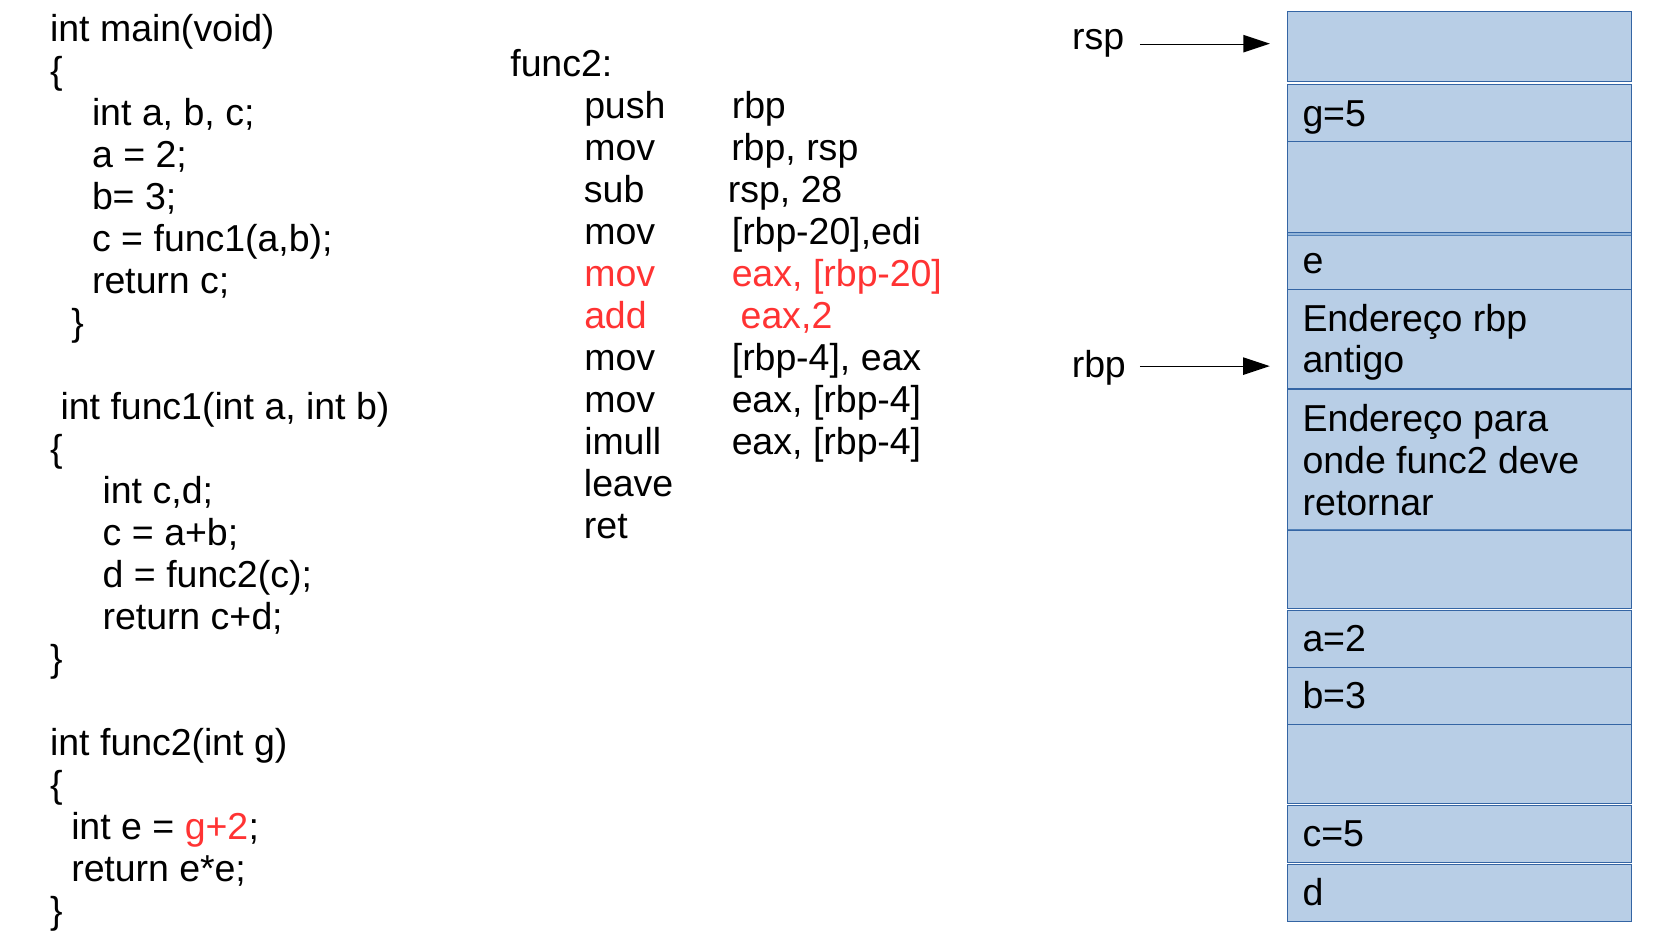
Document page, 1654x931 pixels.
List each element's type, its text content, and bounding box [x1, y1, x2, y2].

text_box [1287, 725, 1632, 804]
text_box rbp [1057, 335, 1141, 393]
text_box Endereço para onde func2 deve retornar [1287, 389, 1632, 531]
text_box g=5 [1287, 84, 1632, 142]
text_box e [1287, 232, 1632, 290]
text_box d [1287, 864, 1632, 922]
text_box c=5 [1287, 805, 1632, 863]
text_box [1287, 142, 1632, 232]
text_box rsp [1057, 8, 1139, 66]
text_box b=3 [1287, 668, 1632, 725]
text_box int main(void) { int a, b, c; a = 2; b= 3; c = func1(a,b); return c; } int func1(int a, int b) { int c,d; c = a+b; d = func2(c); return c+d; } int func2(int g) { int e = g+2; return e*e; } [35, 0, 449, 931]
text_box Endereço rbp antigo [1287, 290, 1632, 389]
text_box [1287, 11, 1632, 82]
text_box func2: push rbp mov rbp, rsp sub rsp, 28 mov [rbp-20],edi mov eax, [rbp-20] add eax,2 mov [rbp-4], eax mov eax, [rbp-4] imull eax, [rbp-4] leave ret [495, 35, 1028, 807]
text_box a=2 [1287, 610, 1632, 668]
text_box [1287, 531, 1632, 609]
